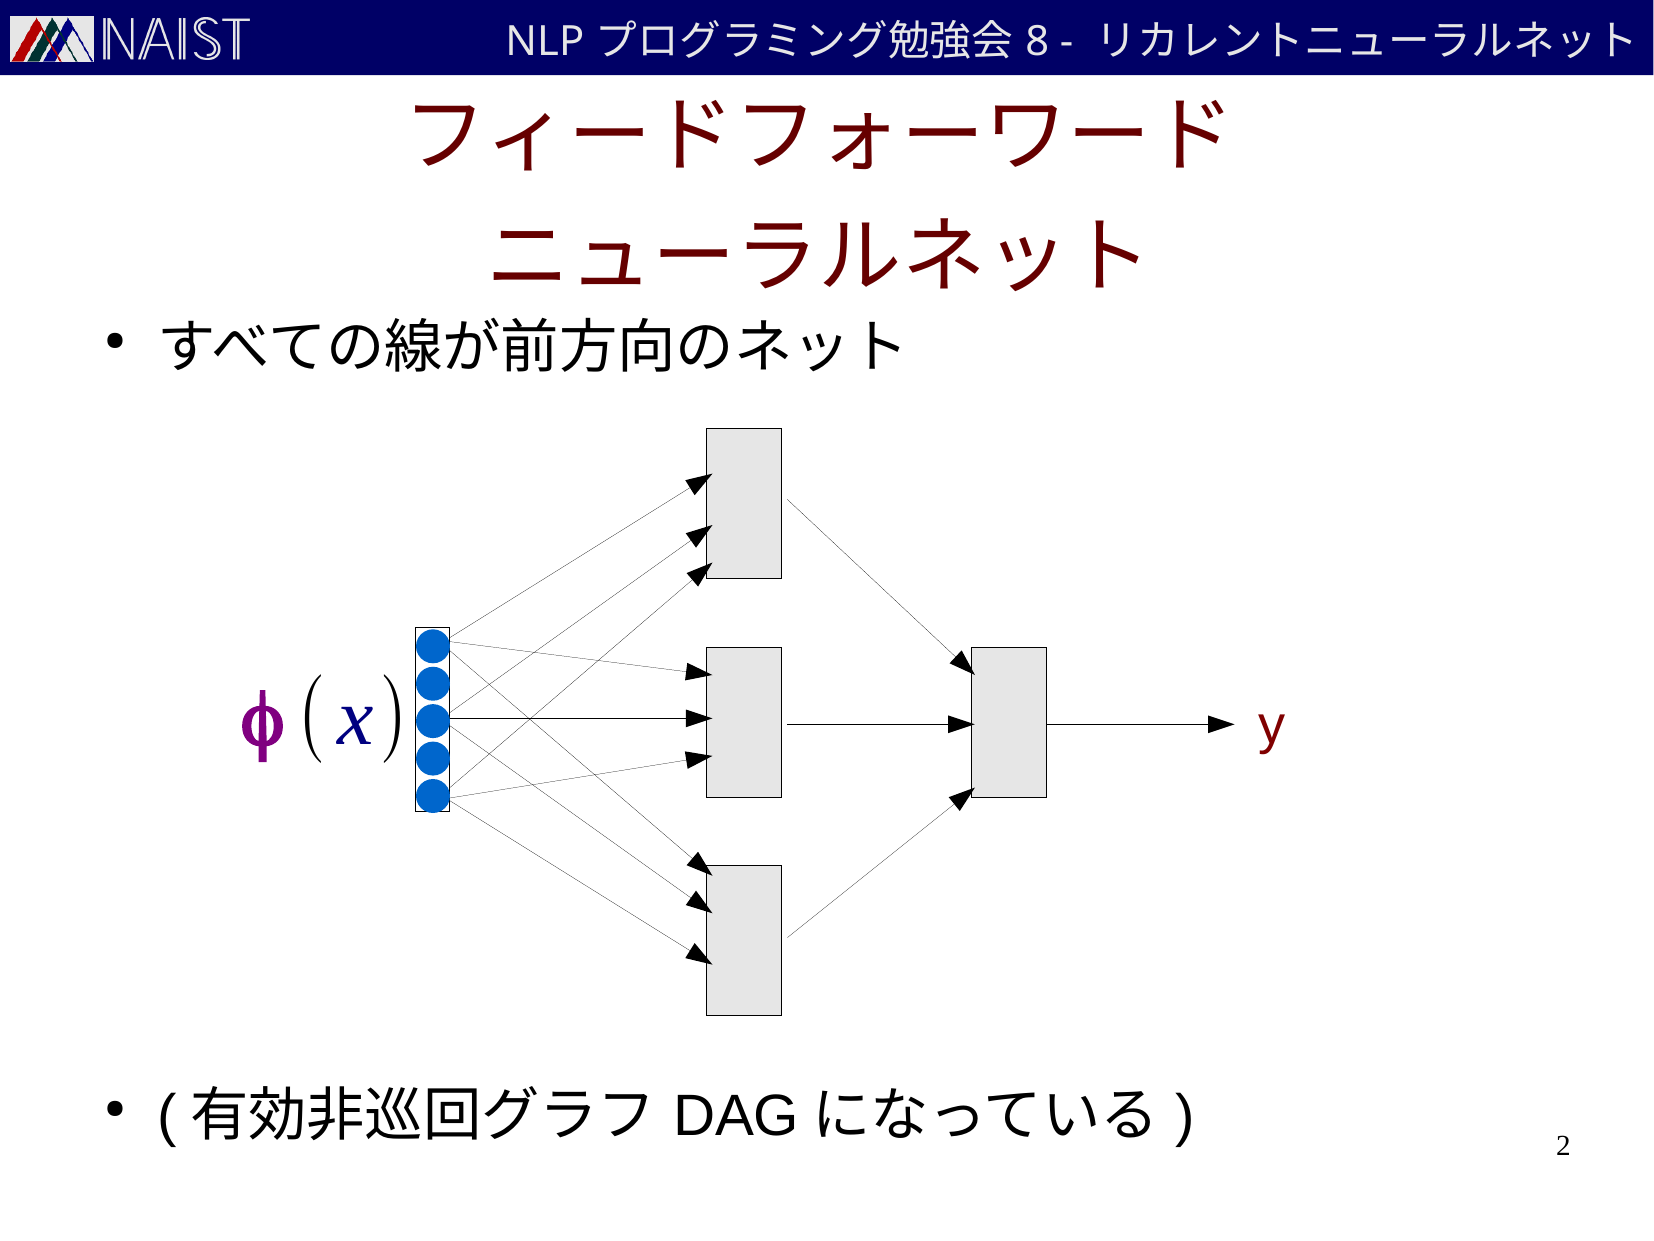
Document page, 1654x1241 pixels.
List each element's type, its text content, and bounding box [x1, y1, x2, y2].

picture [102, 17, 251, 60]
text_box [415, 778, 451, 814]
chart [416, 727, 427, 753]
text_box [971, 647, 1047, 798]
text_box [415, 704, 451, 739]
list すべての線が前方向のネット [86, 300, 1576, 366]
text_box [415, 741, 451, 776]
picture [10, 16, 94, 62]
chart [222, 672, 415, 770]
text_box [706, 428, 782, 579]
text_box [706, 865, 782, 1016]
text_box y [1243, 686, 1322, 763]
text_box [706, 647, 782, 798]
chart [416, 690, 427, 715]
title フィードフォーワード ニューラルネット [75, 92, 1564, 285]
list (有効非巡回グラフDAGになっている) [86, 1067, 1576, 1133]
text_box [415, 666, 451, 701]
text_box [415, 629, 451, 664]
